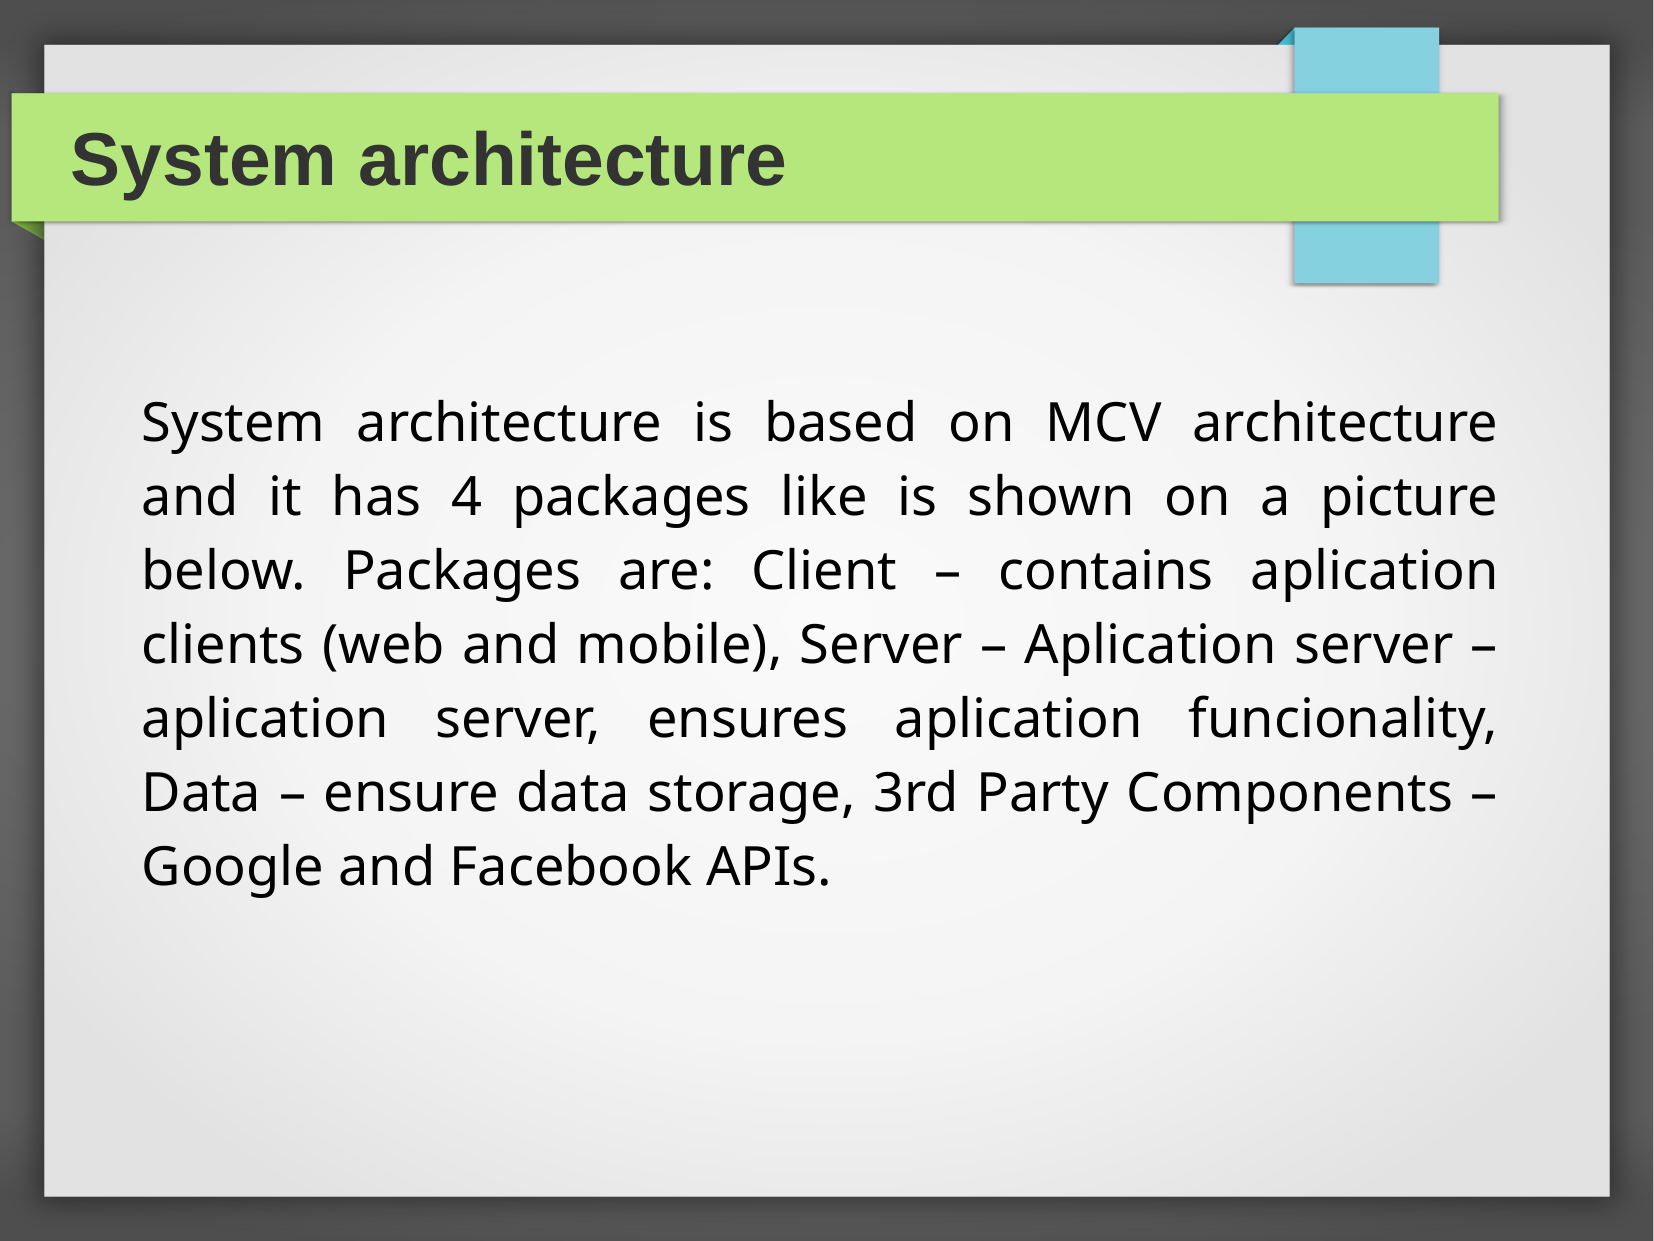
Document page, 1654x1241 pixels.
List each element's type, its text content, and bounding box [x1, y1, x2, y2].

subtitle System architecture is based on MCV architecture and it has 4 packages like is shown on a picture below. Packages are: Client – contains aplication clients (web and mobile), Server – Aplication server – aplication server, ensures aplication funcionality, Data – ensure data storage, 3rd Party Components – Google and Facebook APIs. [141, 295, 1501, 1063]
picture [0, 0, 1654, 1241]
title System architecture [70, 106, 1229, 213]
